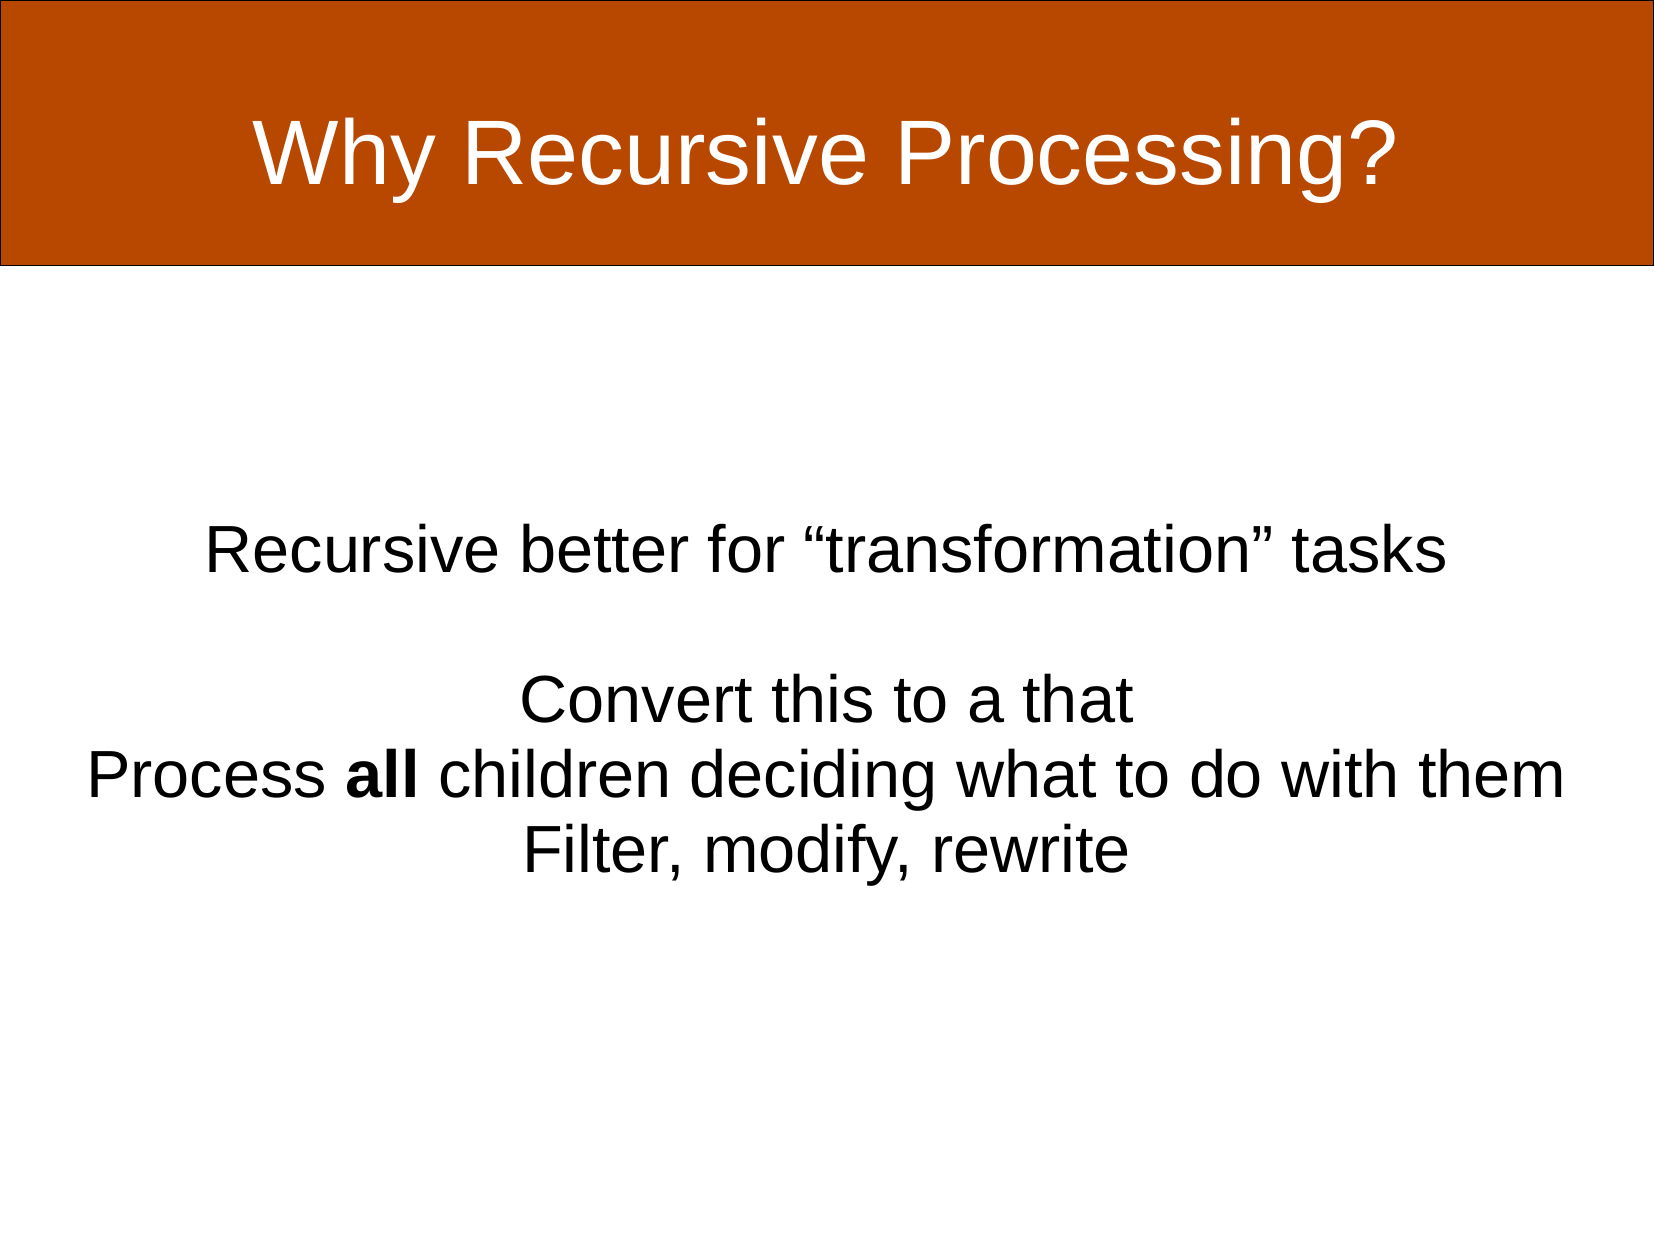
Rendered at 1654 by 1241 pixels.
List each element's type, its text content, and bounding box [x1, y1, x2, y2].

title Why Recursive Processing? [82, 56, 1571, 250]
subtitle Recursive better for “transformation” tasks Convert this to a that Process all children deciding what to do with them Filter, modify, rewrite [82, 297, 1571, 1102]
